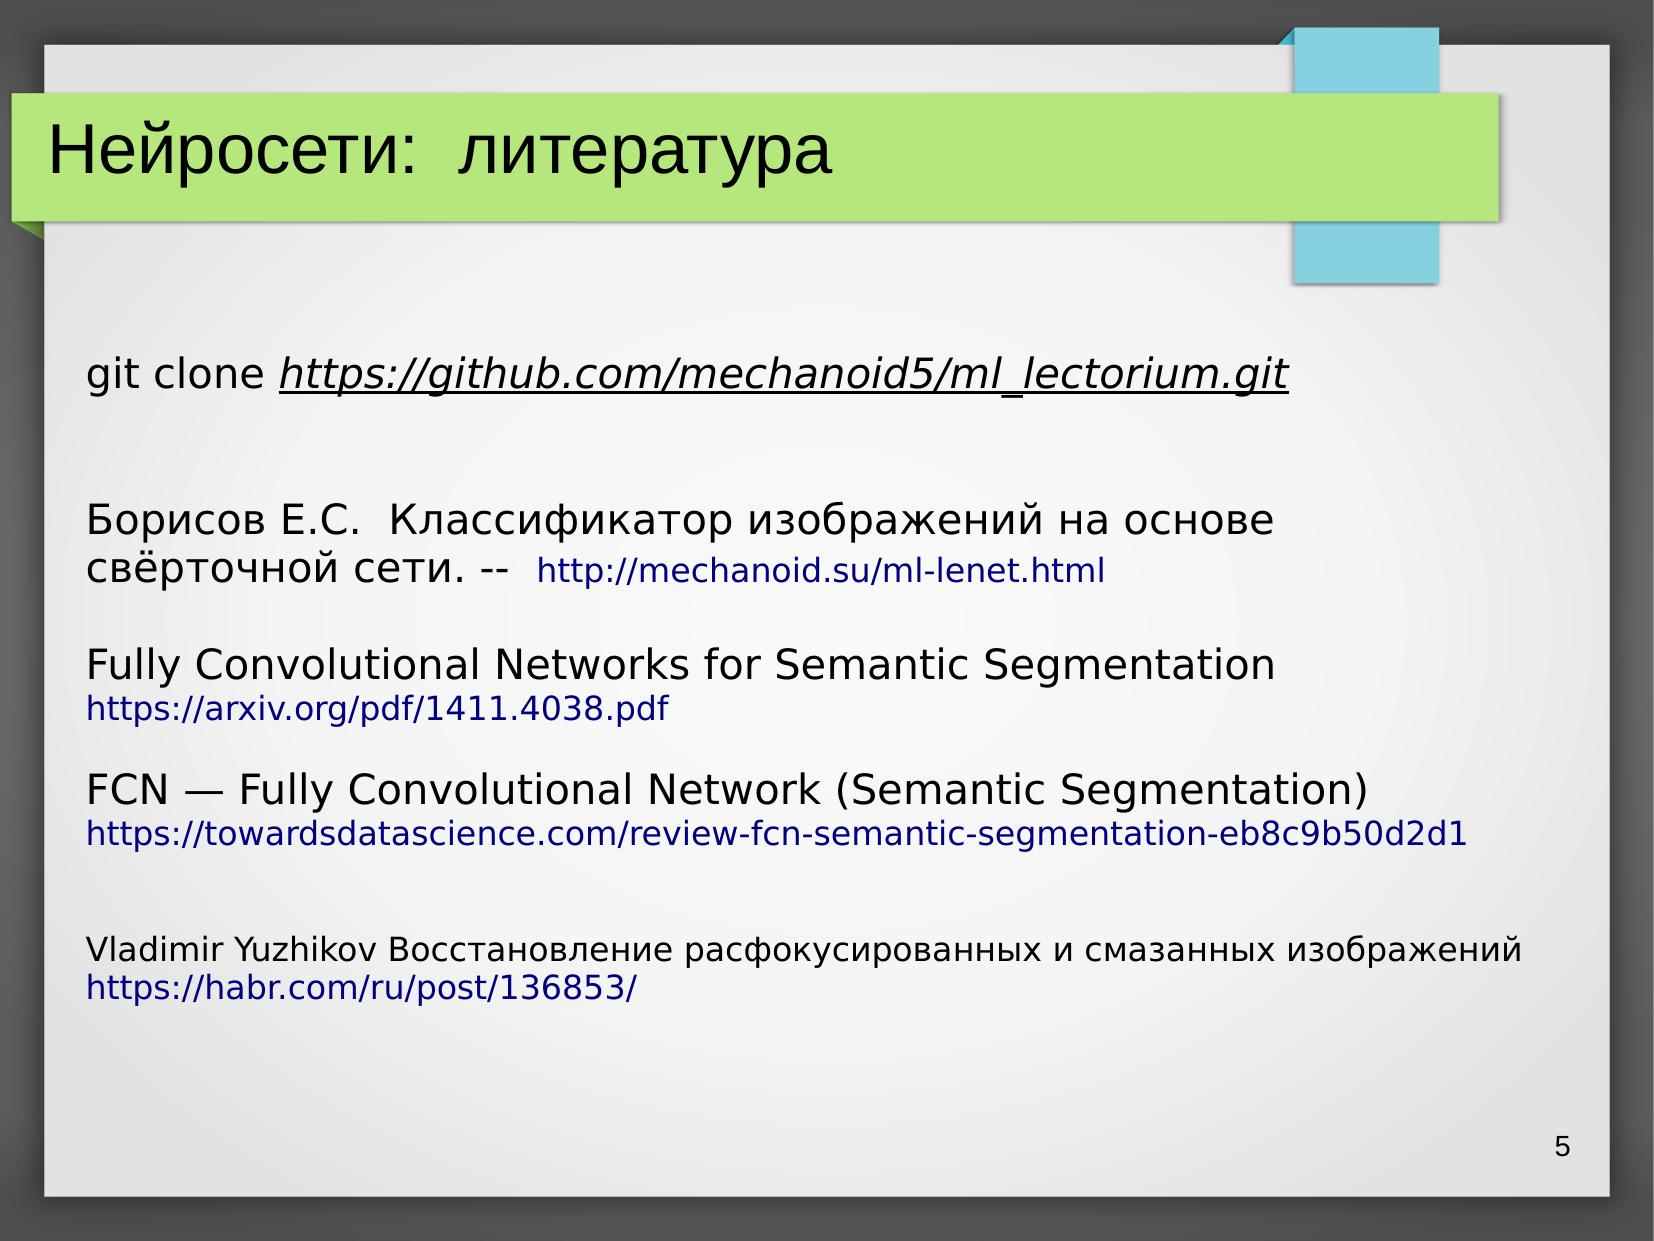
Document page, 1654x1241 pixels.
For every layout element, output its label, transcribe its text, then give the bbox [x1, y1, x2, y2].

text_box git clone https://github.com/mechanoid5/ml_lectorium.git Борисов Е.С. Классификатор изображений на основе свёрточной сети. -- http://mechanoid.su/ml-lenet.html Fully Convolutional Networks for Semantic Segmentation https://arxiv.org/pdf/1411.4038.pdf FCN — Fully Convolutional Network (Semantic Segmentation) https://towardsdatascience.com/review-fcn-semantic-segmentation-eb8c9b50d2d1 Vladimir Yuzhikov Восстановление расфокусированных и смазанных изображений https://habr.com/ru/post/136853/ [70, 342, 1548, 1054]
picture [0, 0, 1654, 1241]
title Нейросети: литература [47, 96, 1536, 201]
